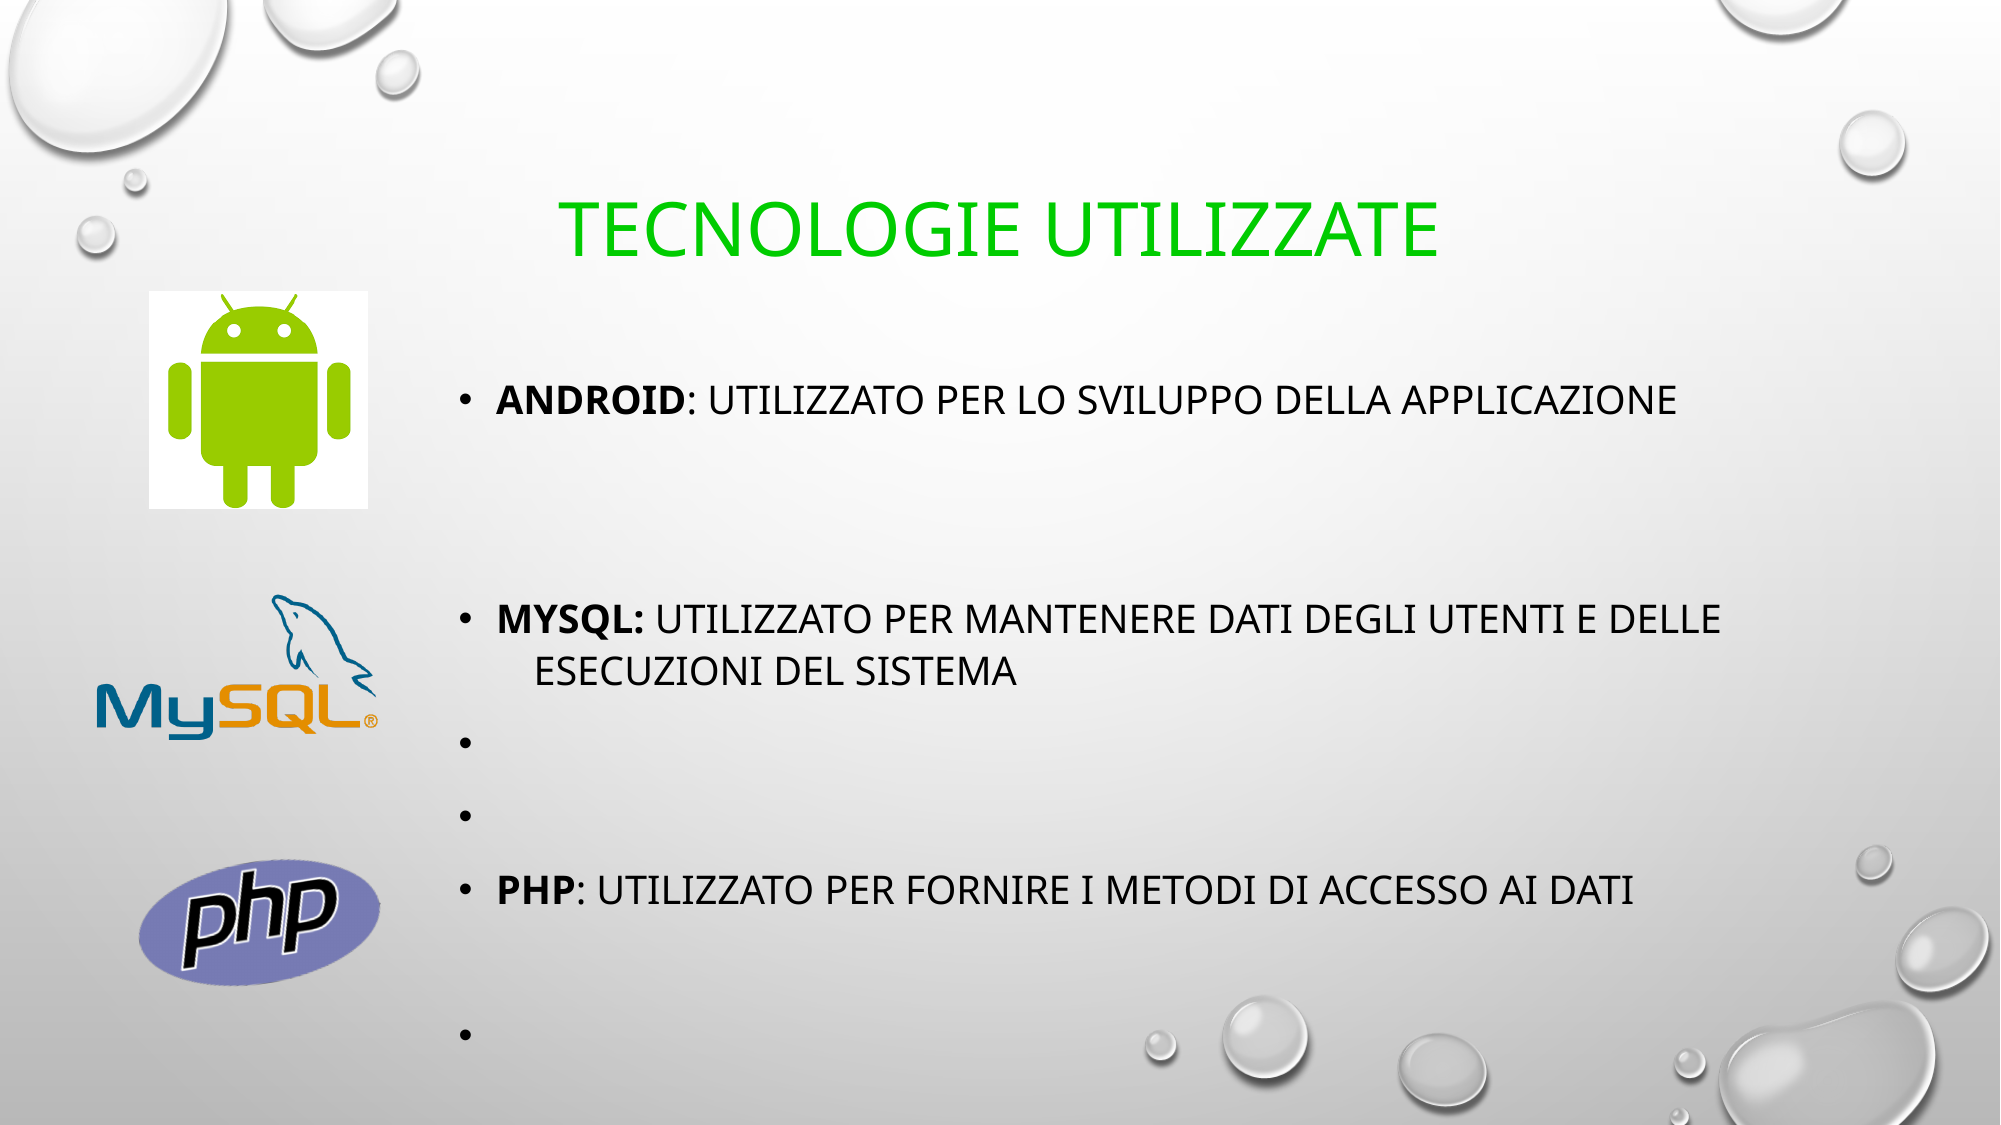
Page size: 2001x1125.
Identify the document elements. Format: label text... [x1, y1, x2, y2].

picture [149, 291, 368, 509]
picture [95, 809, 422, 1035]
list Android: utilizzato per lo sviluppo della applicazione Mysql: UTILIZZATO PER MANTENERE DATI DEGLI UTENTI E DELLE ESECUZIONI DEL SISTEMA PHP: Utilizzato per fornire i metodi di accesso ai dati [443, 363, 1851, 923]
picture [96, 594, 378, 741]
title TECNOLOGIE uTILIZZATE [149, 101, 1851, 364]
